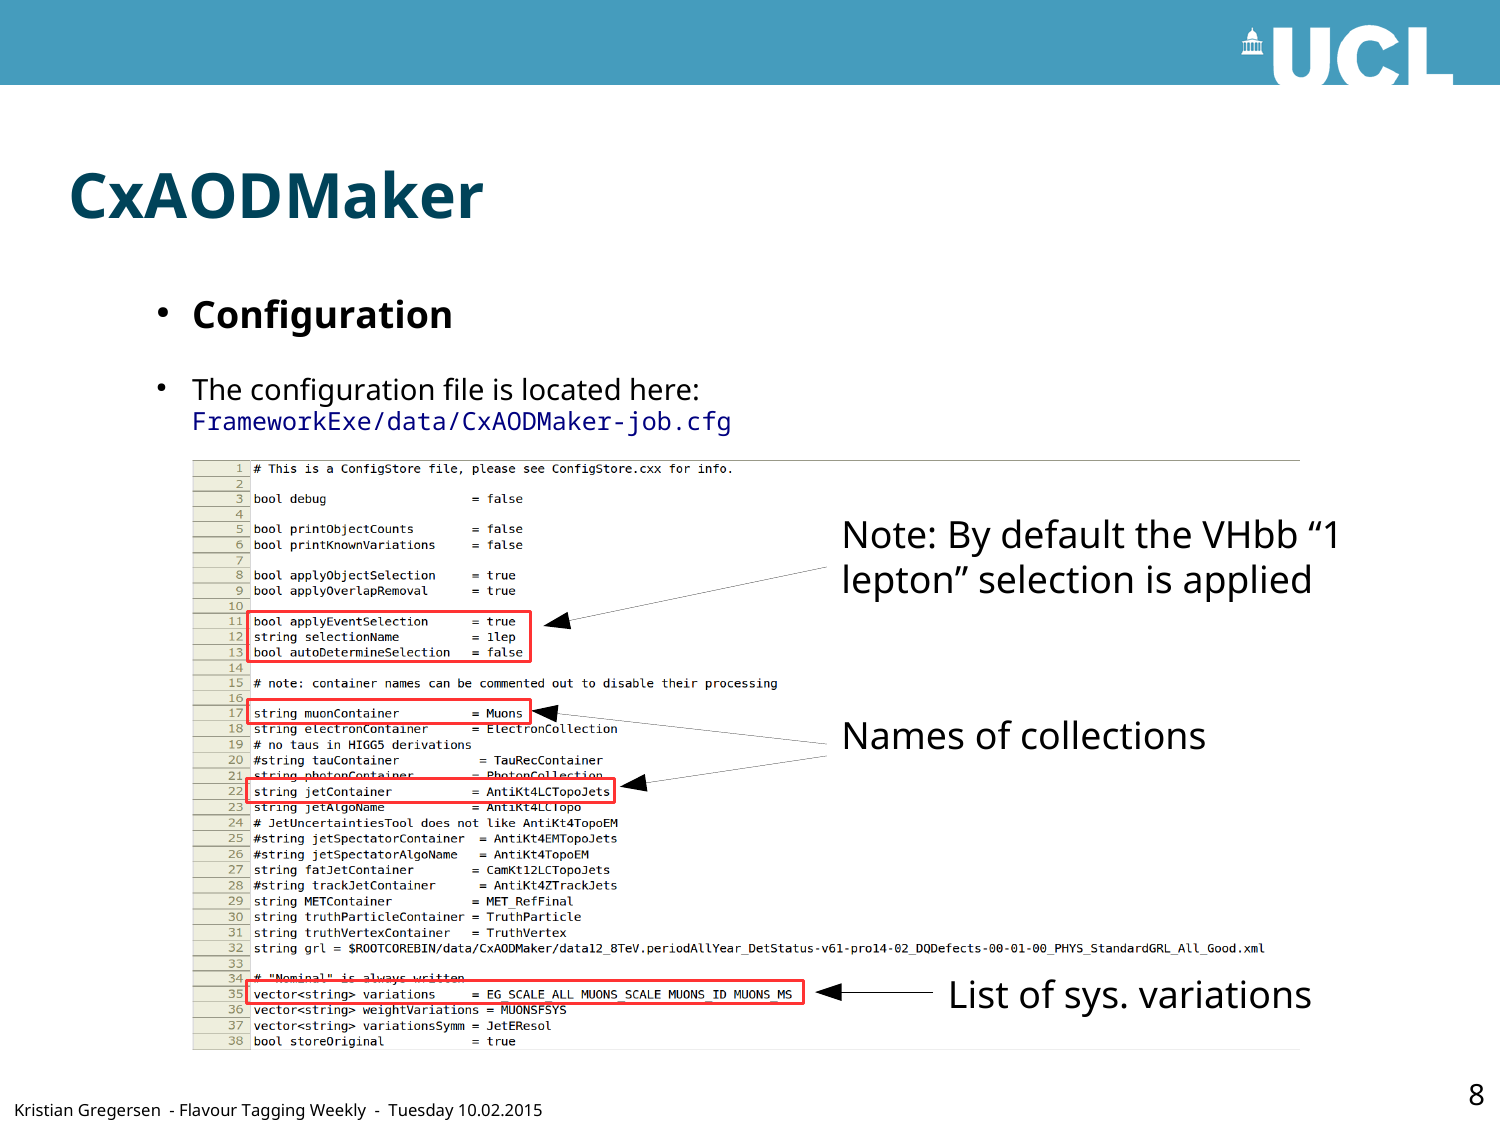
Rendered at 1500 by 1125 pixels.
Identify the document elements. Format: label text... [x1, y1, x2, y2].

picture [191, 460, 1300, 1054]
picture [0, 0, 1500, 85]
text_box List of sys. variations [933, 964, 1371, 1024]
picture [249, 701, 529, 722]
title CxAODMaker [54, 148, 1447, 378]
text_box Configuration The configuration file is located here: FrameworkExe/data/CxAODMaker-job.cfg [141, 283, 1004, 444]
text_box Names of collections [826, 704, 1465, 765]
text_box Note: By default the VHbb “1 lepton” selection is applied [826, 503, 1477, 609]
